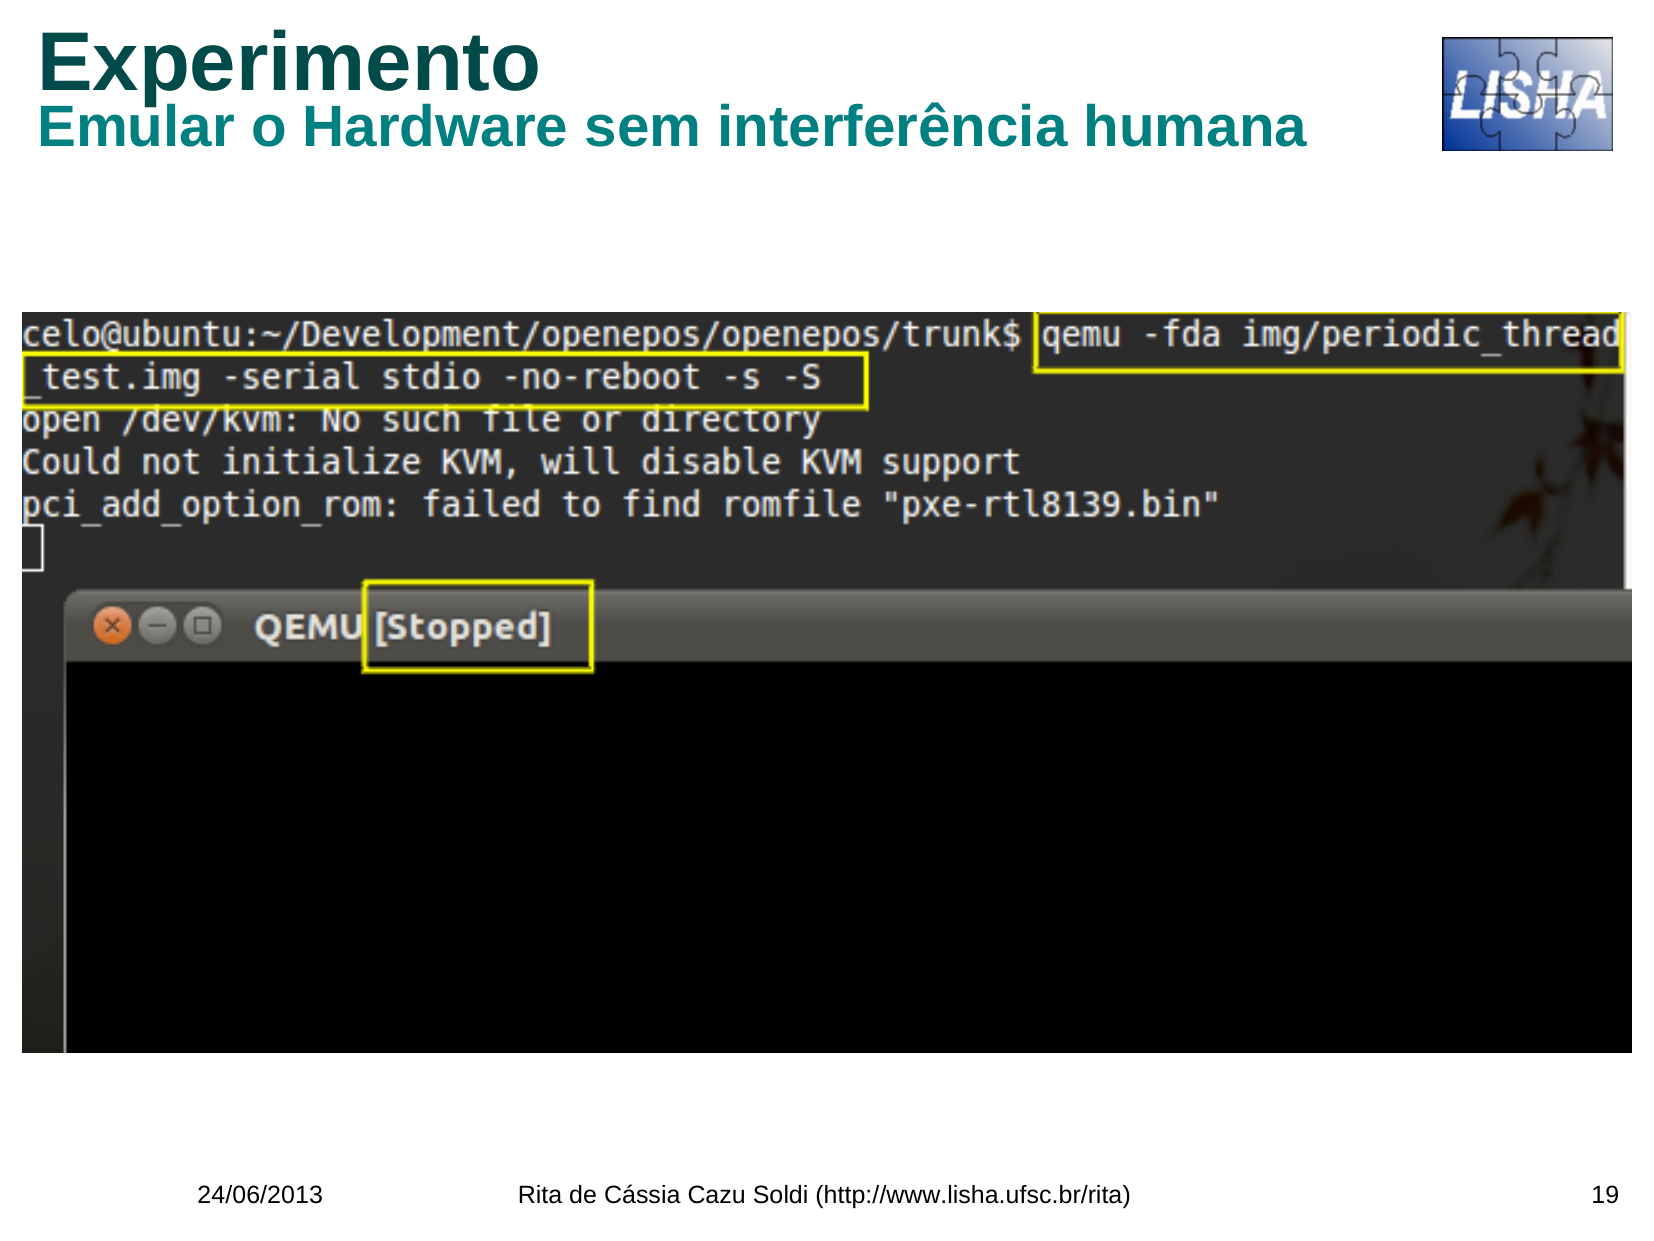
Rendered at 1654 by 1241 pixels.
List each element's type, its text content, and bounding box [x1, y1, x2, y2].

picture [22, 312, 1632, 1053]
picture [1442, 37, 1613, 151]
title Experimento Emular o Hardware sem interferência humana [37, 9, 1426, 178]
